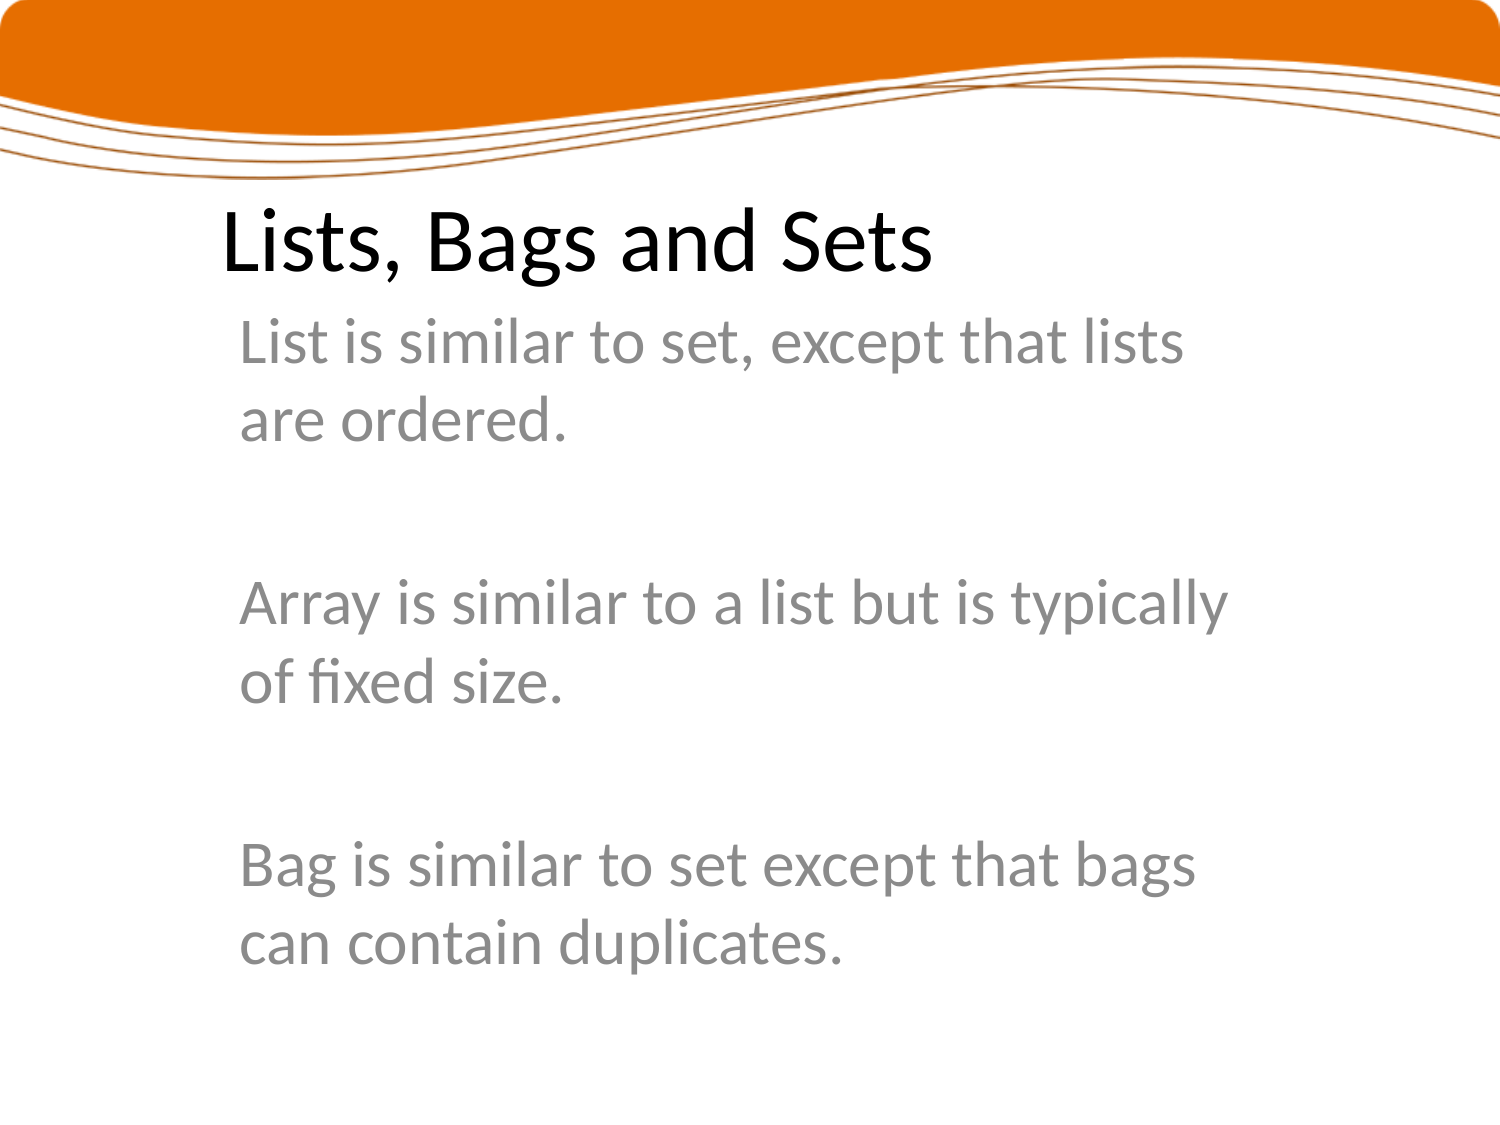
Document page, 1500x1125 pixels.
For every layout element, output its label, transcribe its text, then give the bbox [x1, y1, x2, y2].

text_box List is similar to set, except that lists are ordered. Array is similar to a list but is typically of fixed size. Bag is similar to set except that bags can contain duplicates. [224, 298, 1275, 988]
picture [0, 0, 1500, 180]
text_box Lists, Bags and Sets [206, 172, 1341, 298]
